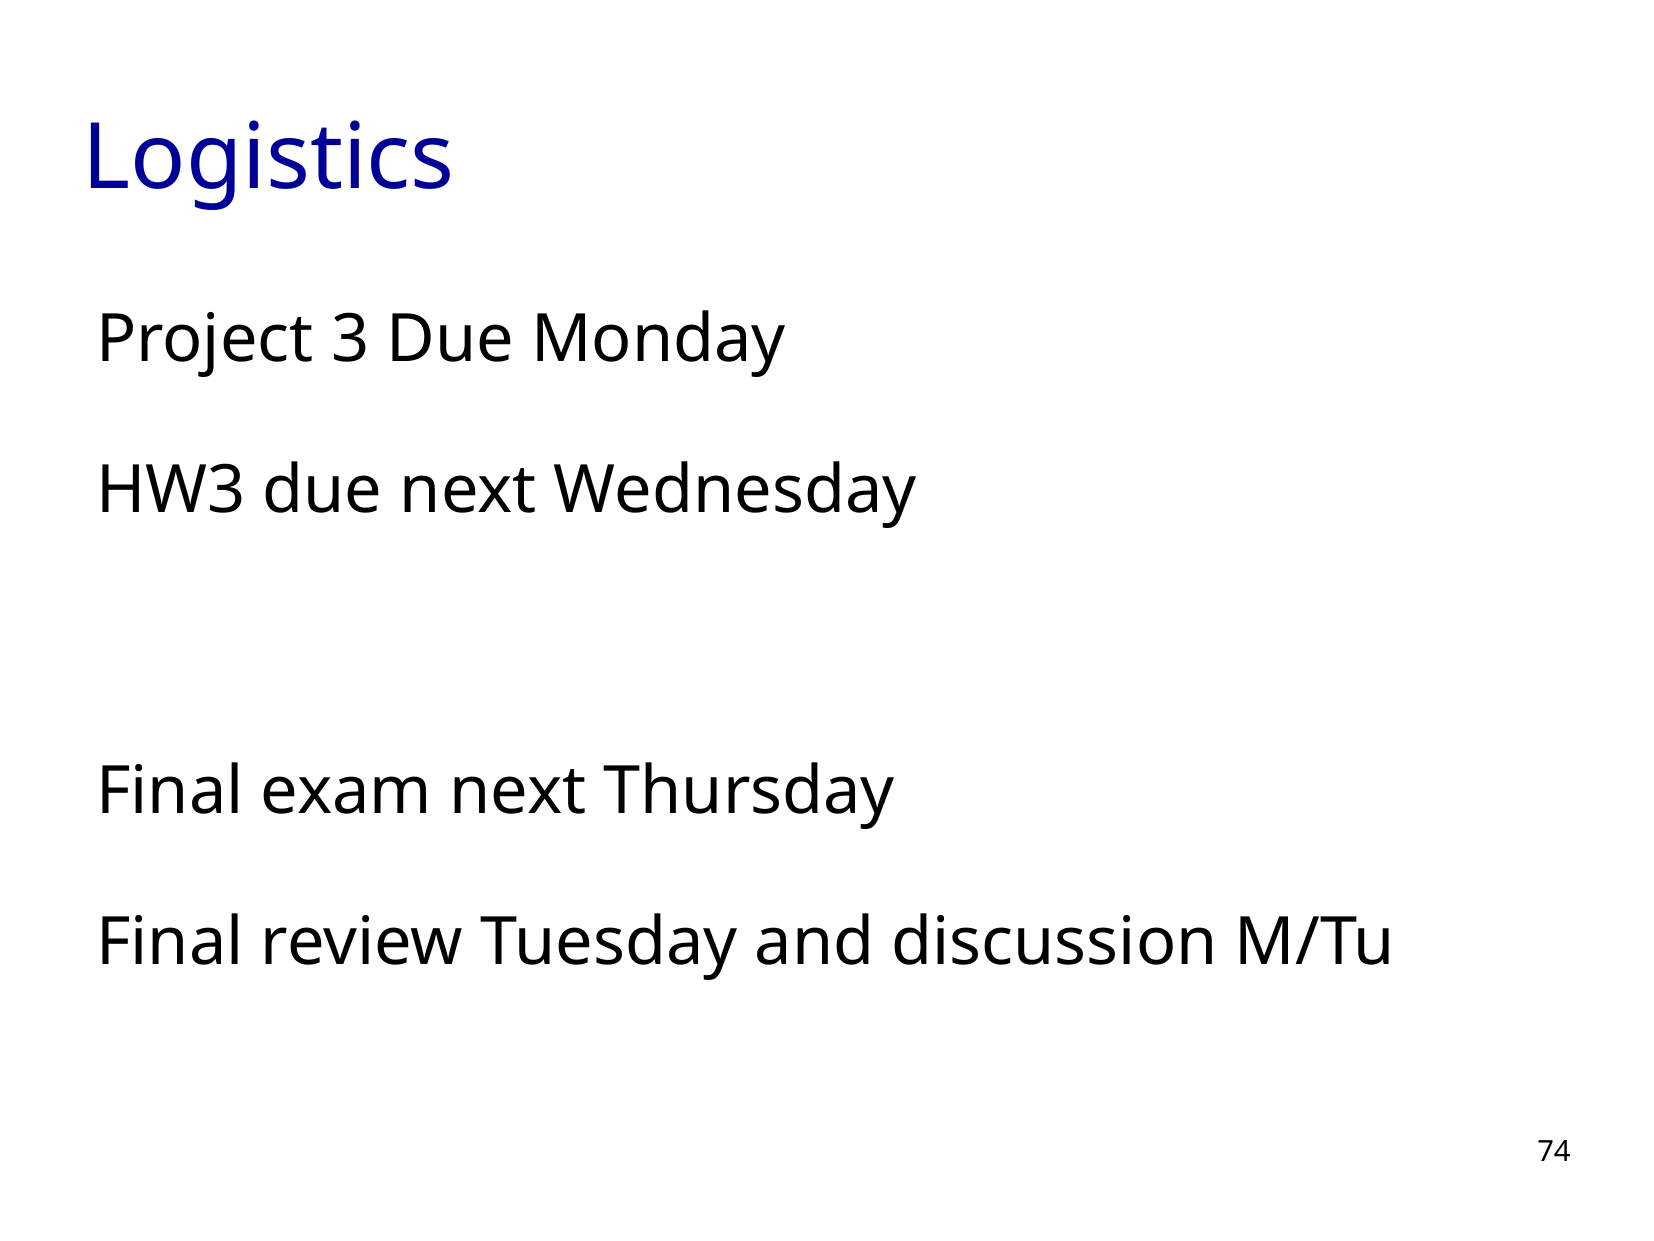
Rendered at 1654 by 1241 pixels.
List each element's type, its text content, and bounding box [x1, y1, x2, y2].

list Project 3 Due Monday HW3 due next Wednesday Final exam next Thursday Final review Tuesday and discussion M/Tu [60, 290, 1571, 1096]
title Logistics [82, 49, 1571, 257]
